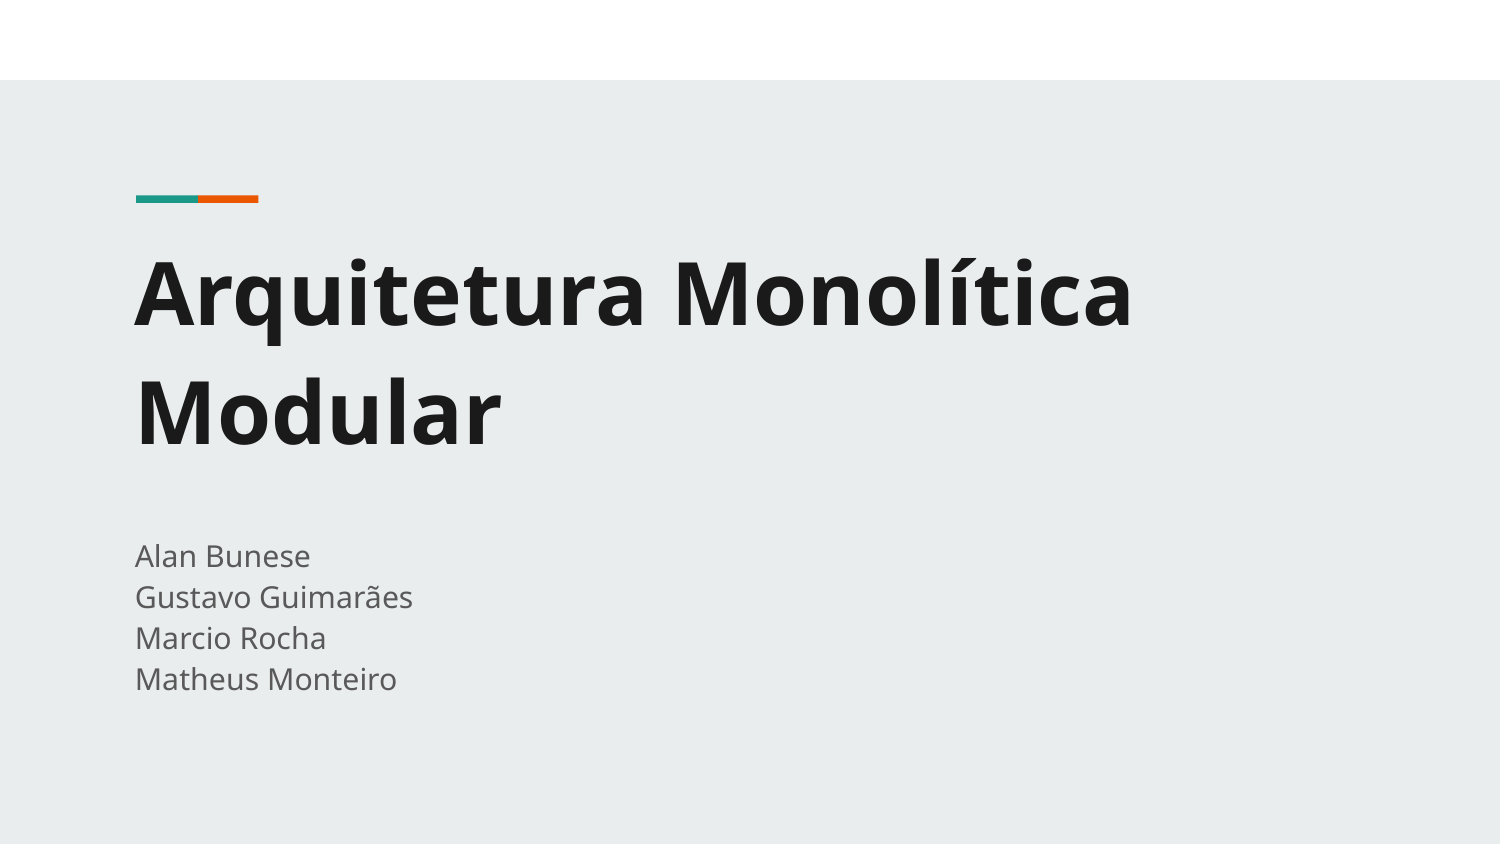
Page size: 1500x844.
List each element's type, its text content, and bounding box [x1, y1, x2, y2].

subtitle Alan Bunese Gustavo Guimarães Marcio Rocha Matheus Monteiro [119, 520, 1381, 715]
title Arquitetura Monolítica Modular [119, 216, 1381, 490]
